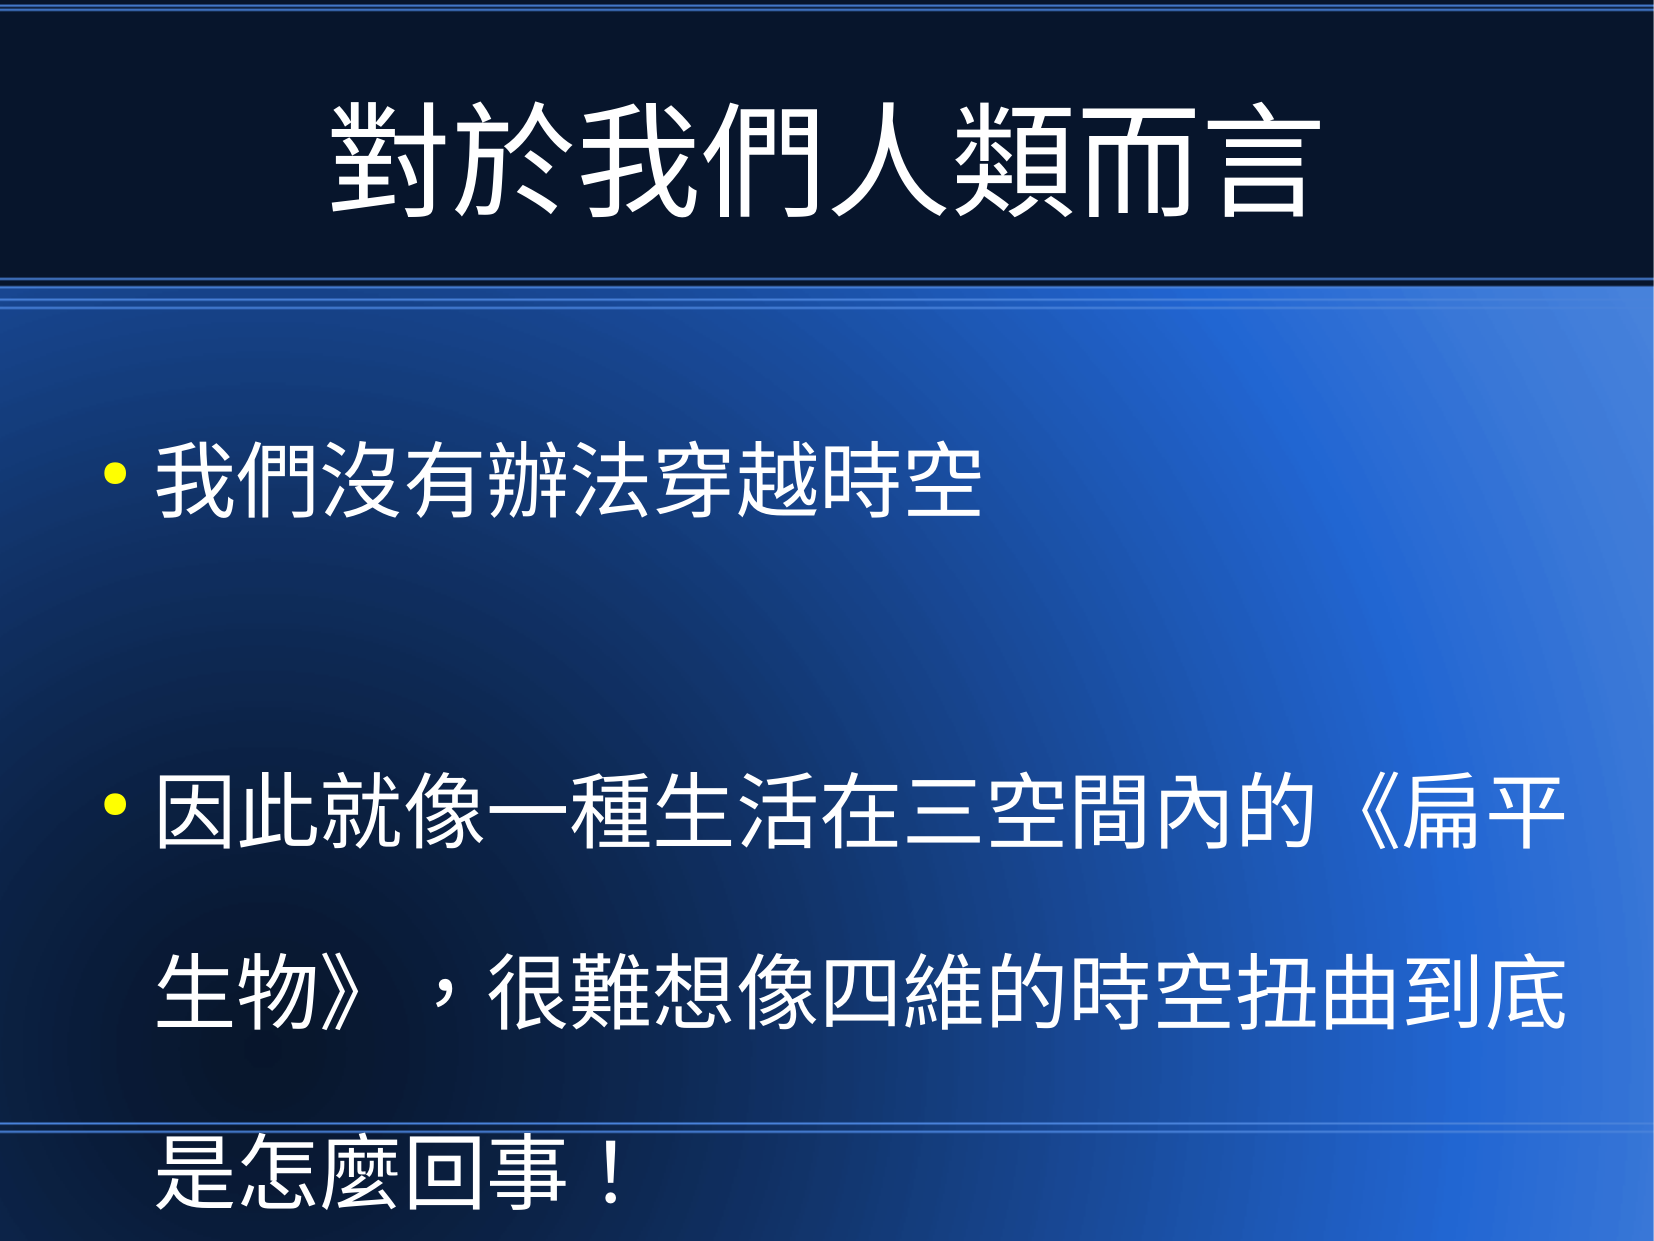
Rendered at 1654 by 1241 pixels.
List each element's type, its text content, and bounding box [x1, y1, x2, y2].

list 我們沒有辦法穿越時空 因此就像一種生活在三空間內的《扁平生物》，很難想像四維的時空扭曲到底是怎麼回事！ [82, 355, 1571, 1241]
picture [0, 0, 1654, 1241]
title 對於我們人類而言 [82, 49, 1571, 257]
